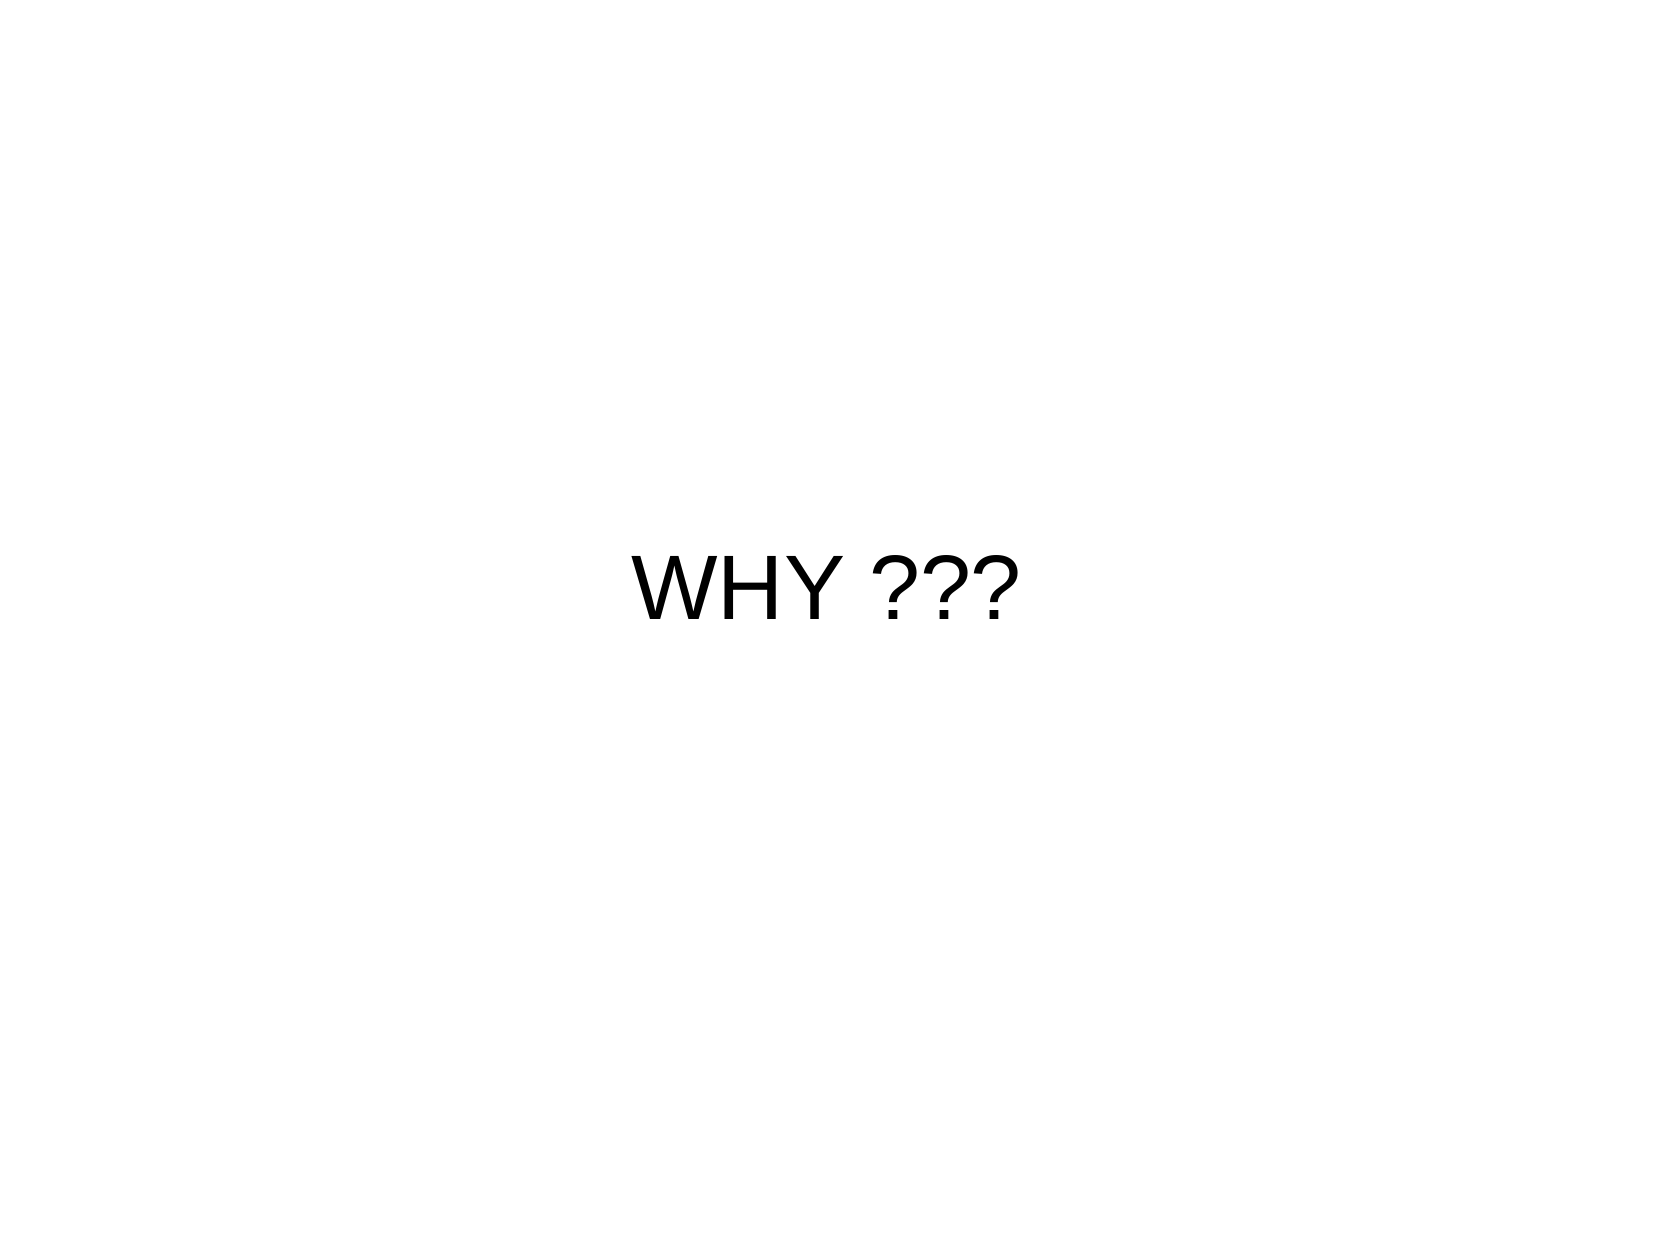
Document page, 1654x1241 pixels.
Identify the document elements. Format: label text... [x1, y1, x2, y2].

title WHY ??? [82, 484, 1571, 692]
